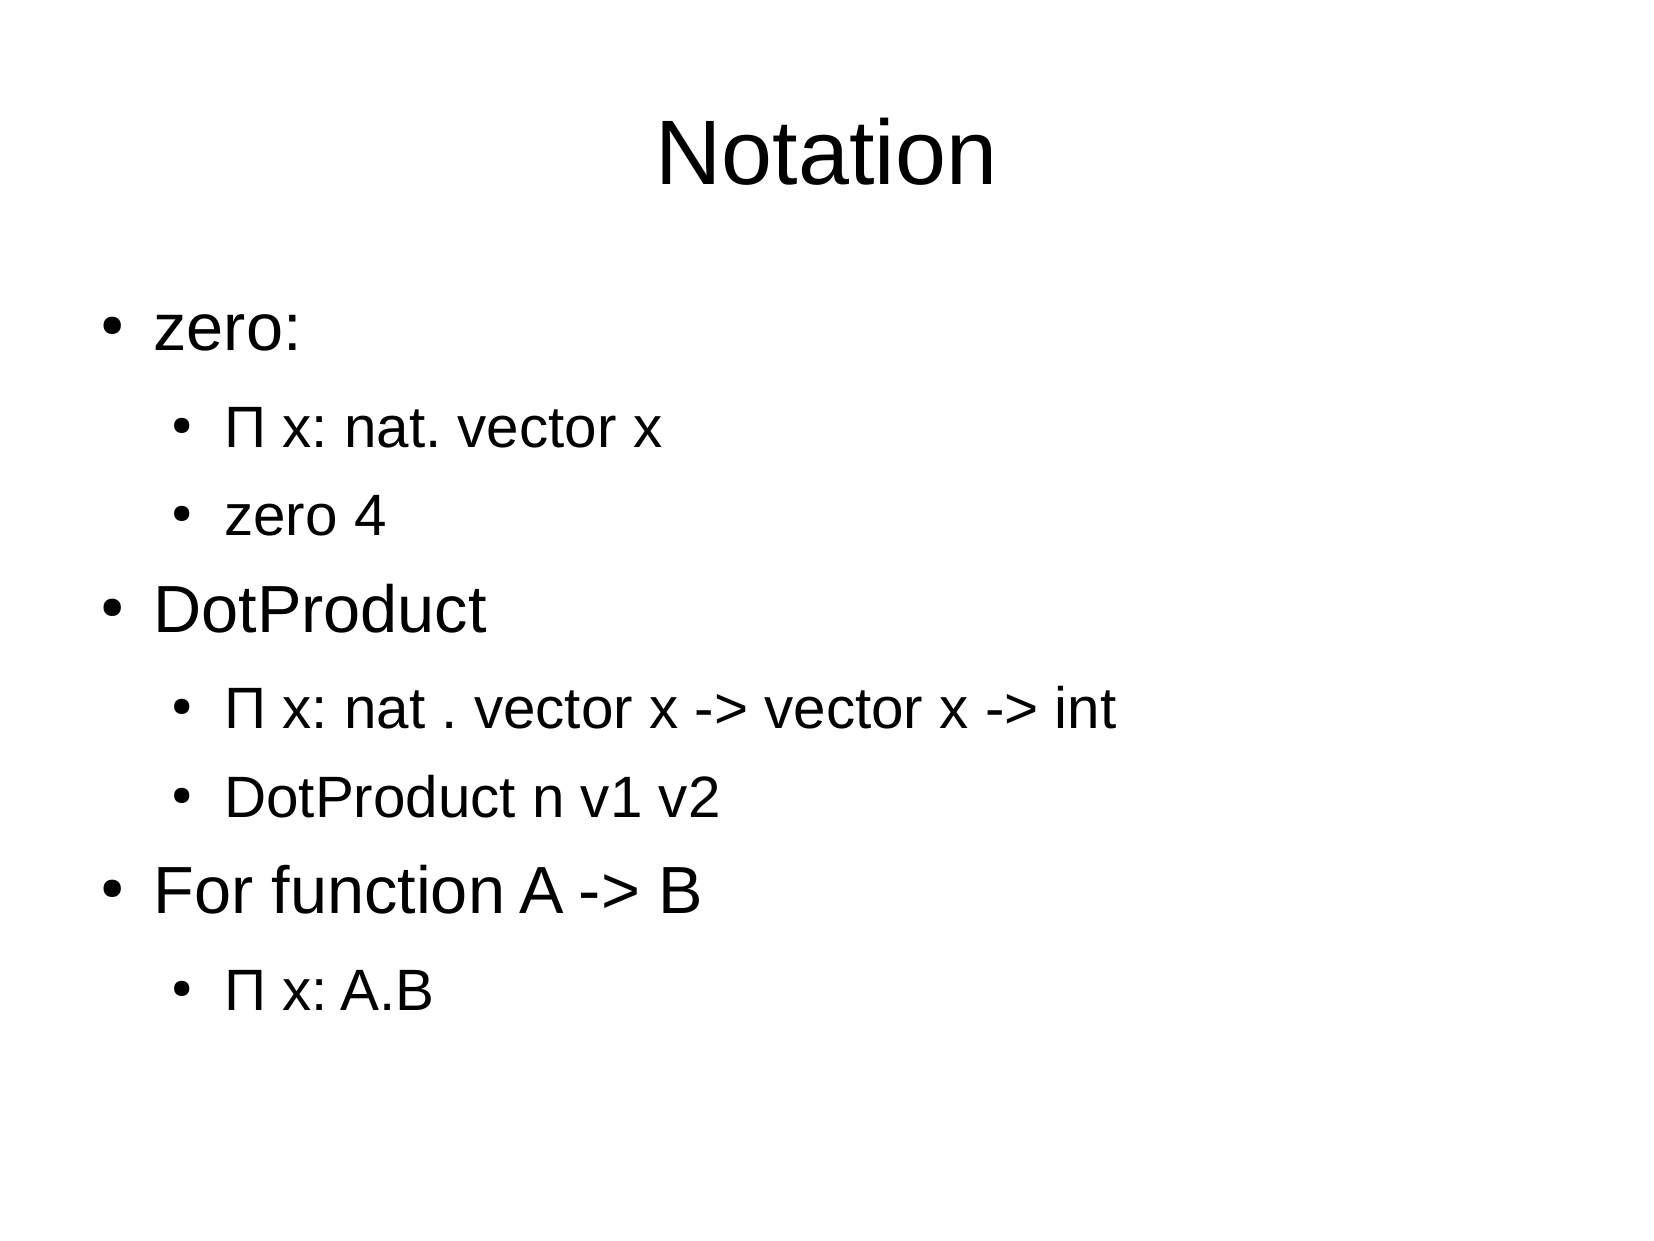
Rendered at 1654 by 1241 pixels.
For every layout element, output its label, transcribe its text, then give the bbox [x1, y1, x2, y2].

title Notation [82, 56, 1571, 250]
list zero: Π x: nat. vector x zero 4 DotProduct Π x: nat . vector x -> vector x -> int DotProduct n v1 v2 For function A -> B Π x: A.B [82, 290, 1571, 1225]
